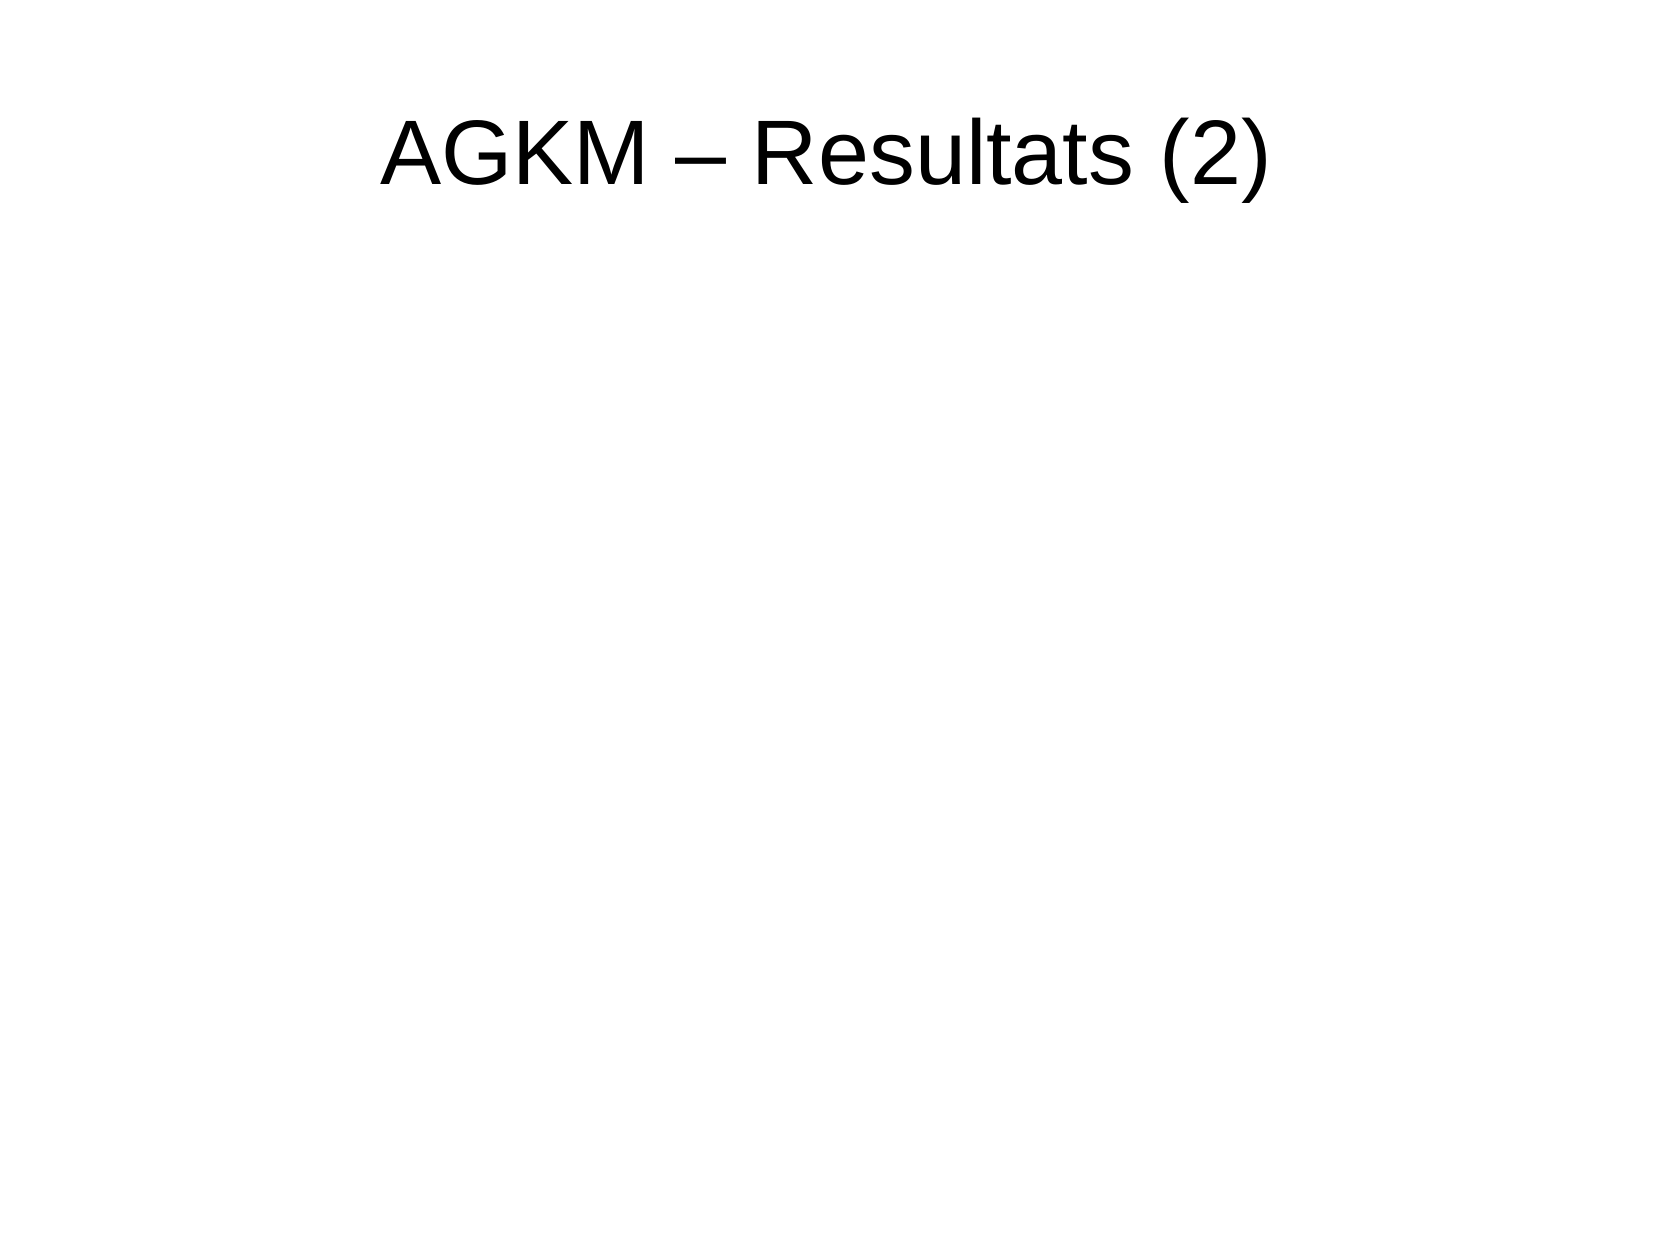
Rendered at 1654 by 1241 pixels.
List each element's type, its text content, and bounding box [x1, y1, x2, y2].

title AGKM – Resultats (2) [82, 49, 1571, 257]
